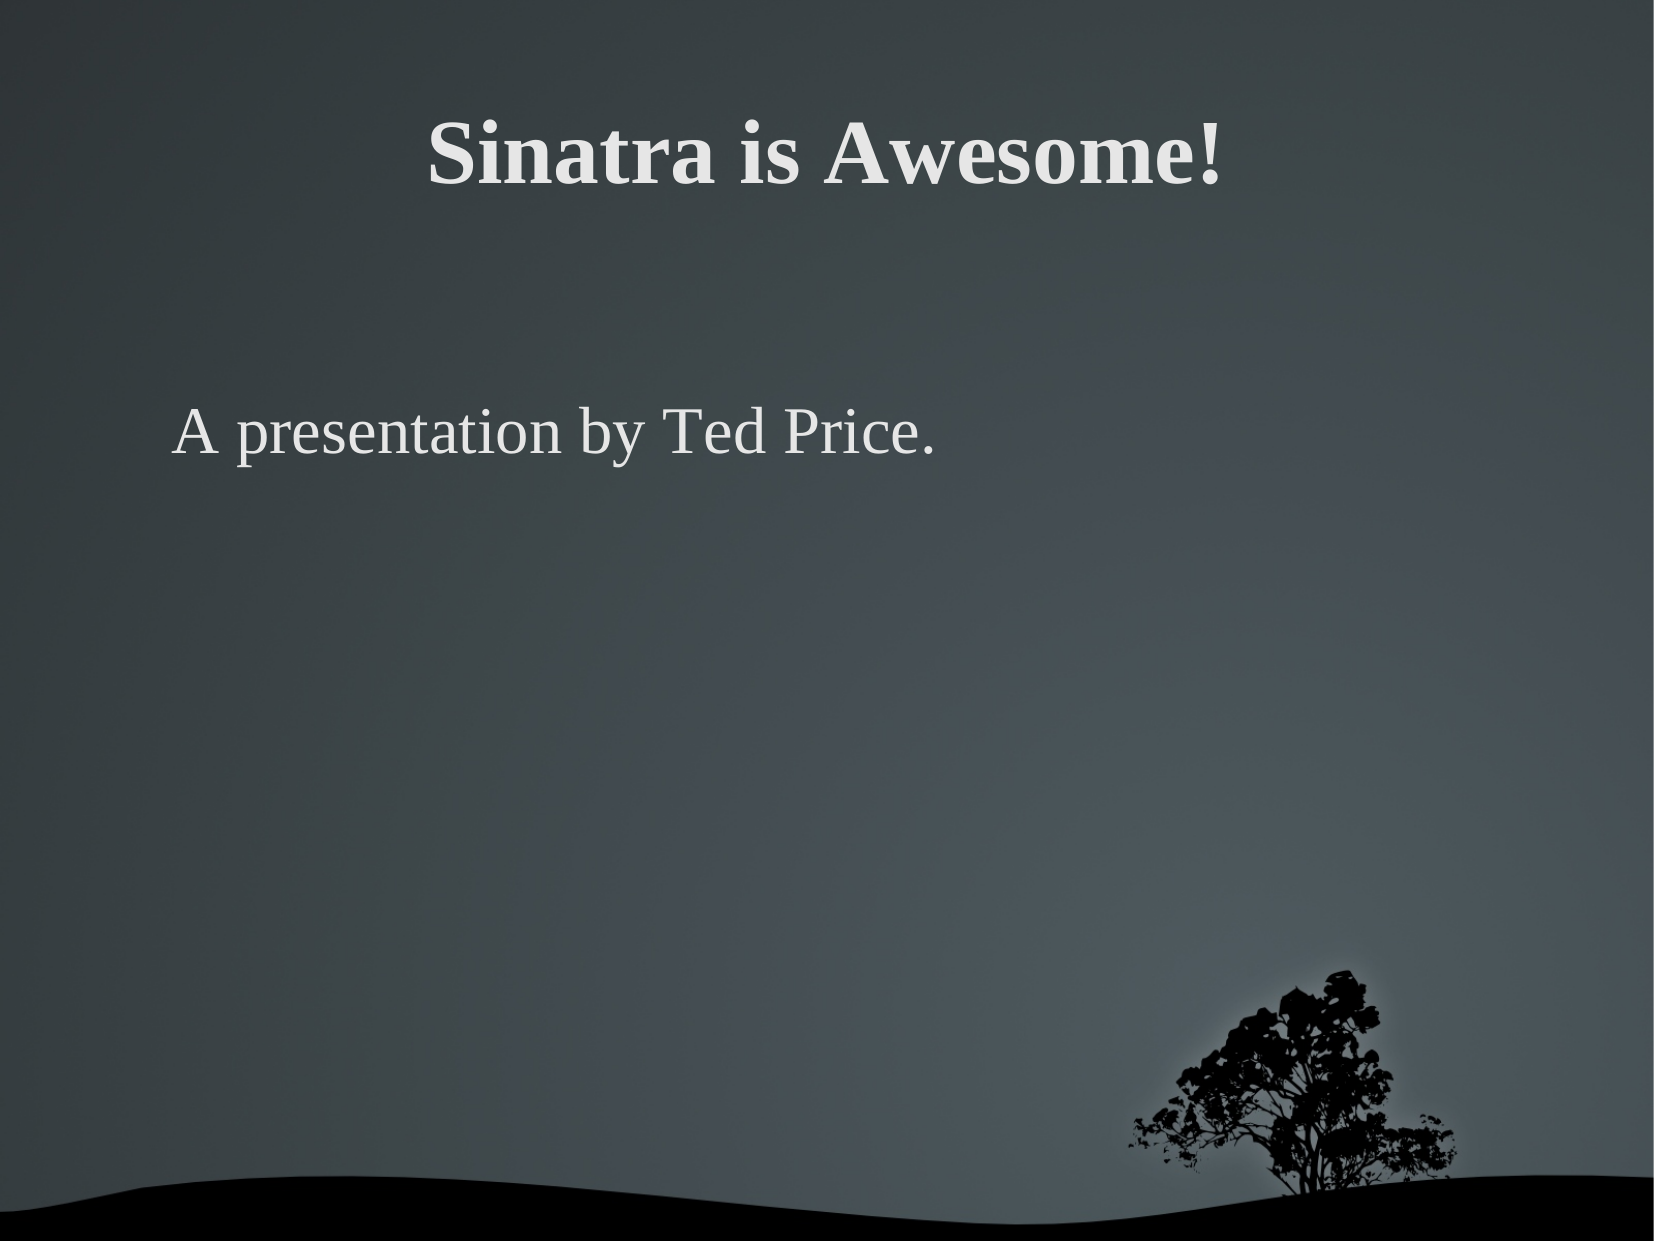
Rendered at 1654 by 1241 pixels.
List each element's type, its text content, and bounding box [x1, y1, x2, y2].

picture [0, 0, 1654, 1241]
list A presentation by Ted Price. [82, 290, 1571, 1109]
title Sinatra is Awesome! [82, 49, 1571, 257]
